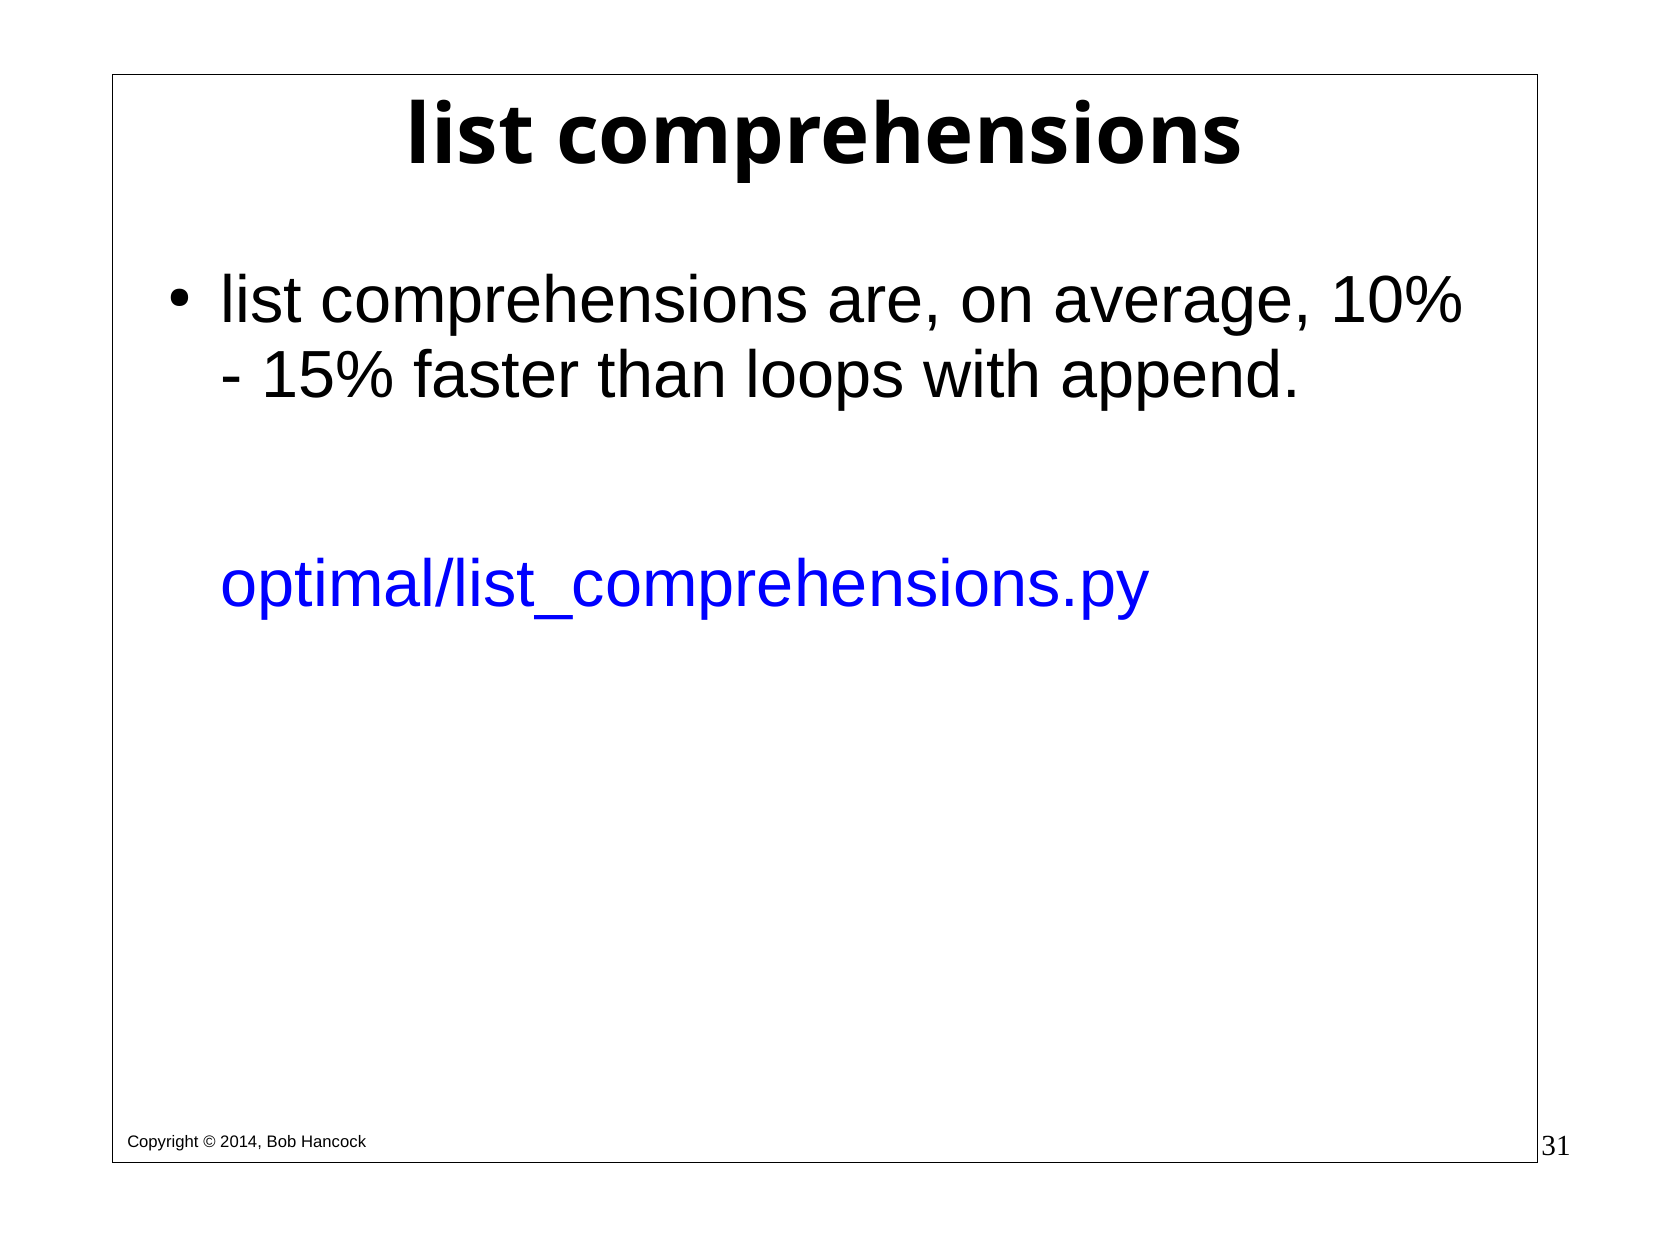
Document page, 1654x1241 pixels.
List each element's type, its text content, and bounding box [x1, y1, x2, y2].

title list comprehensions [112, 75, 1538, 188]
list list comprehensions are, on average, 10% - 15% faster than loops with append. optimal/list_comprehensions.py [150, 262, 1501, 1126]
text_box Copyright © 2014, Bob Hancock [112, 1125, 382, 1159]
